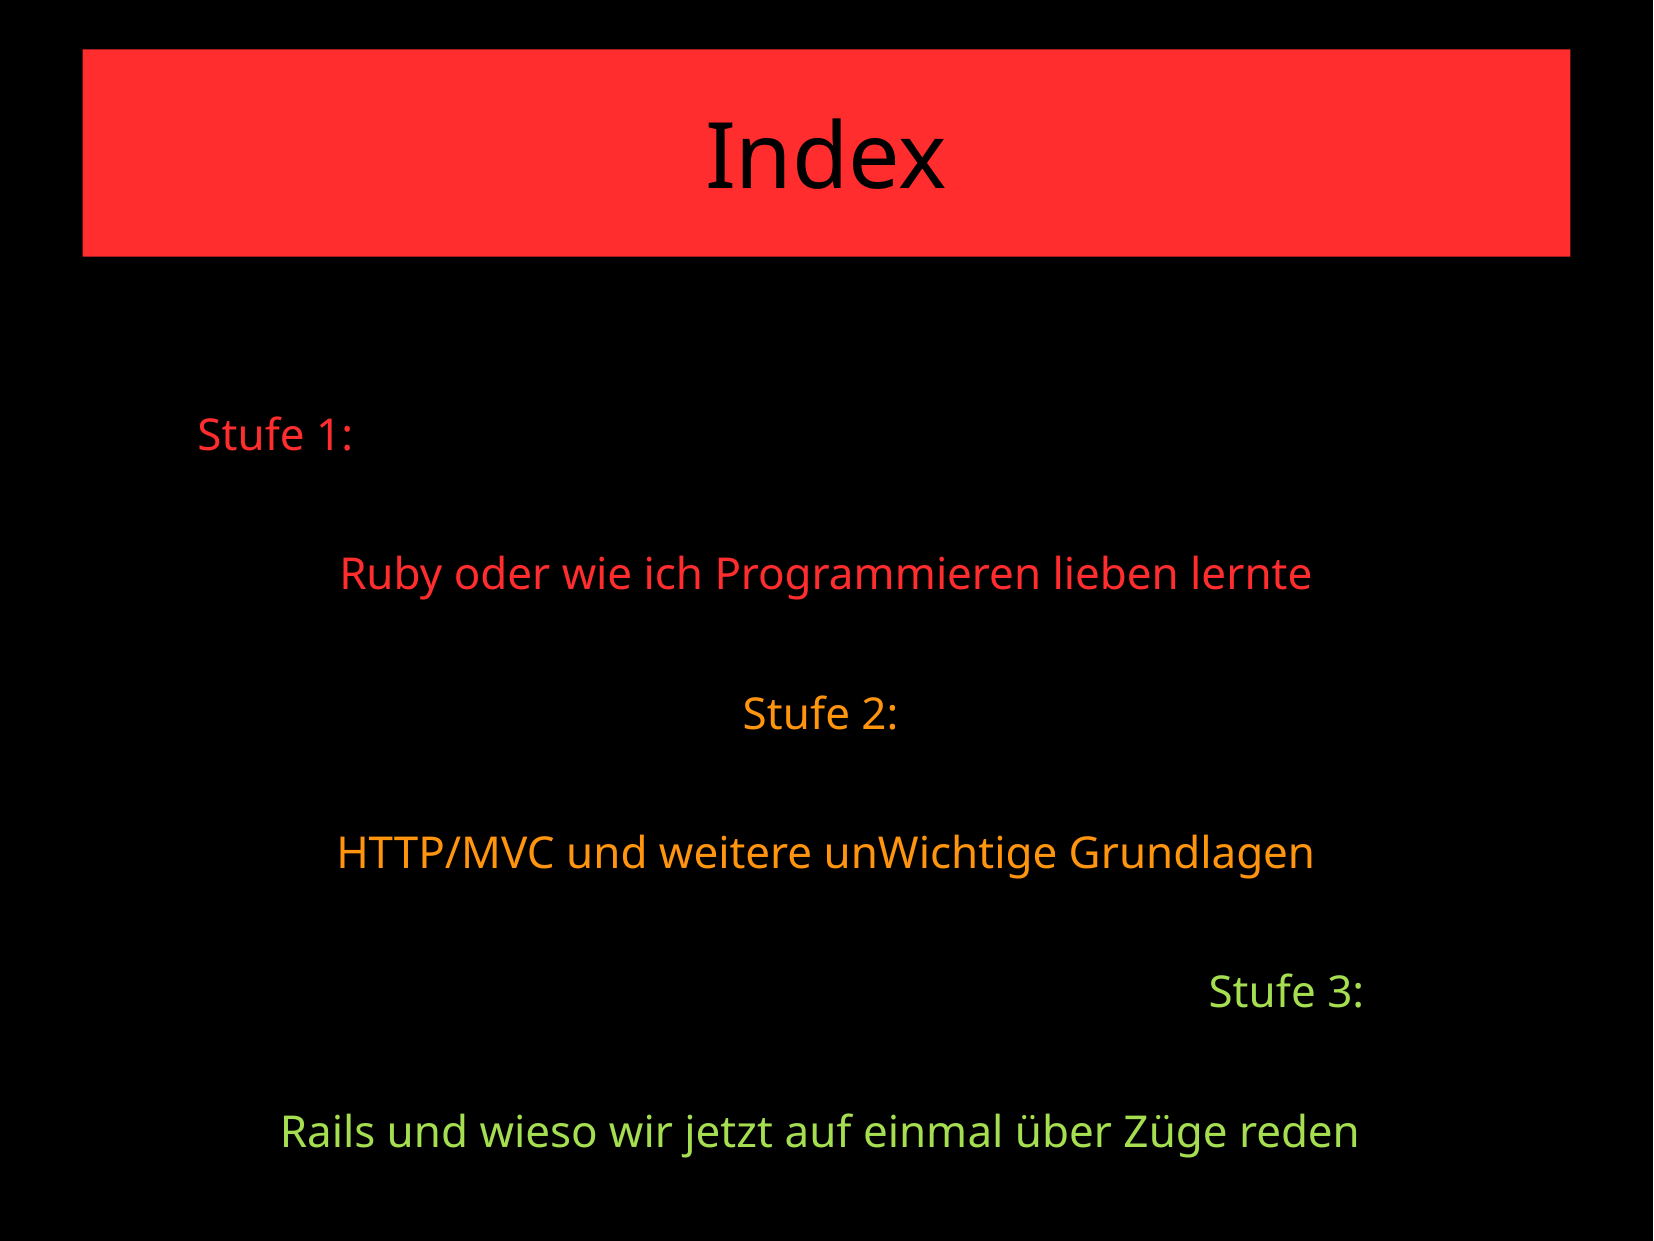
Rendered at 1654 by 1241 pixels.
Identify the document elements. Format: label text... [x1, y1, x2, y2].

title Ruby on Rails - eine kleine Web Einführung - [82, 50, 1571, 190]
